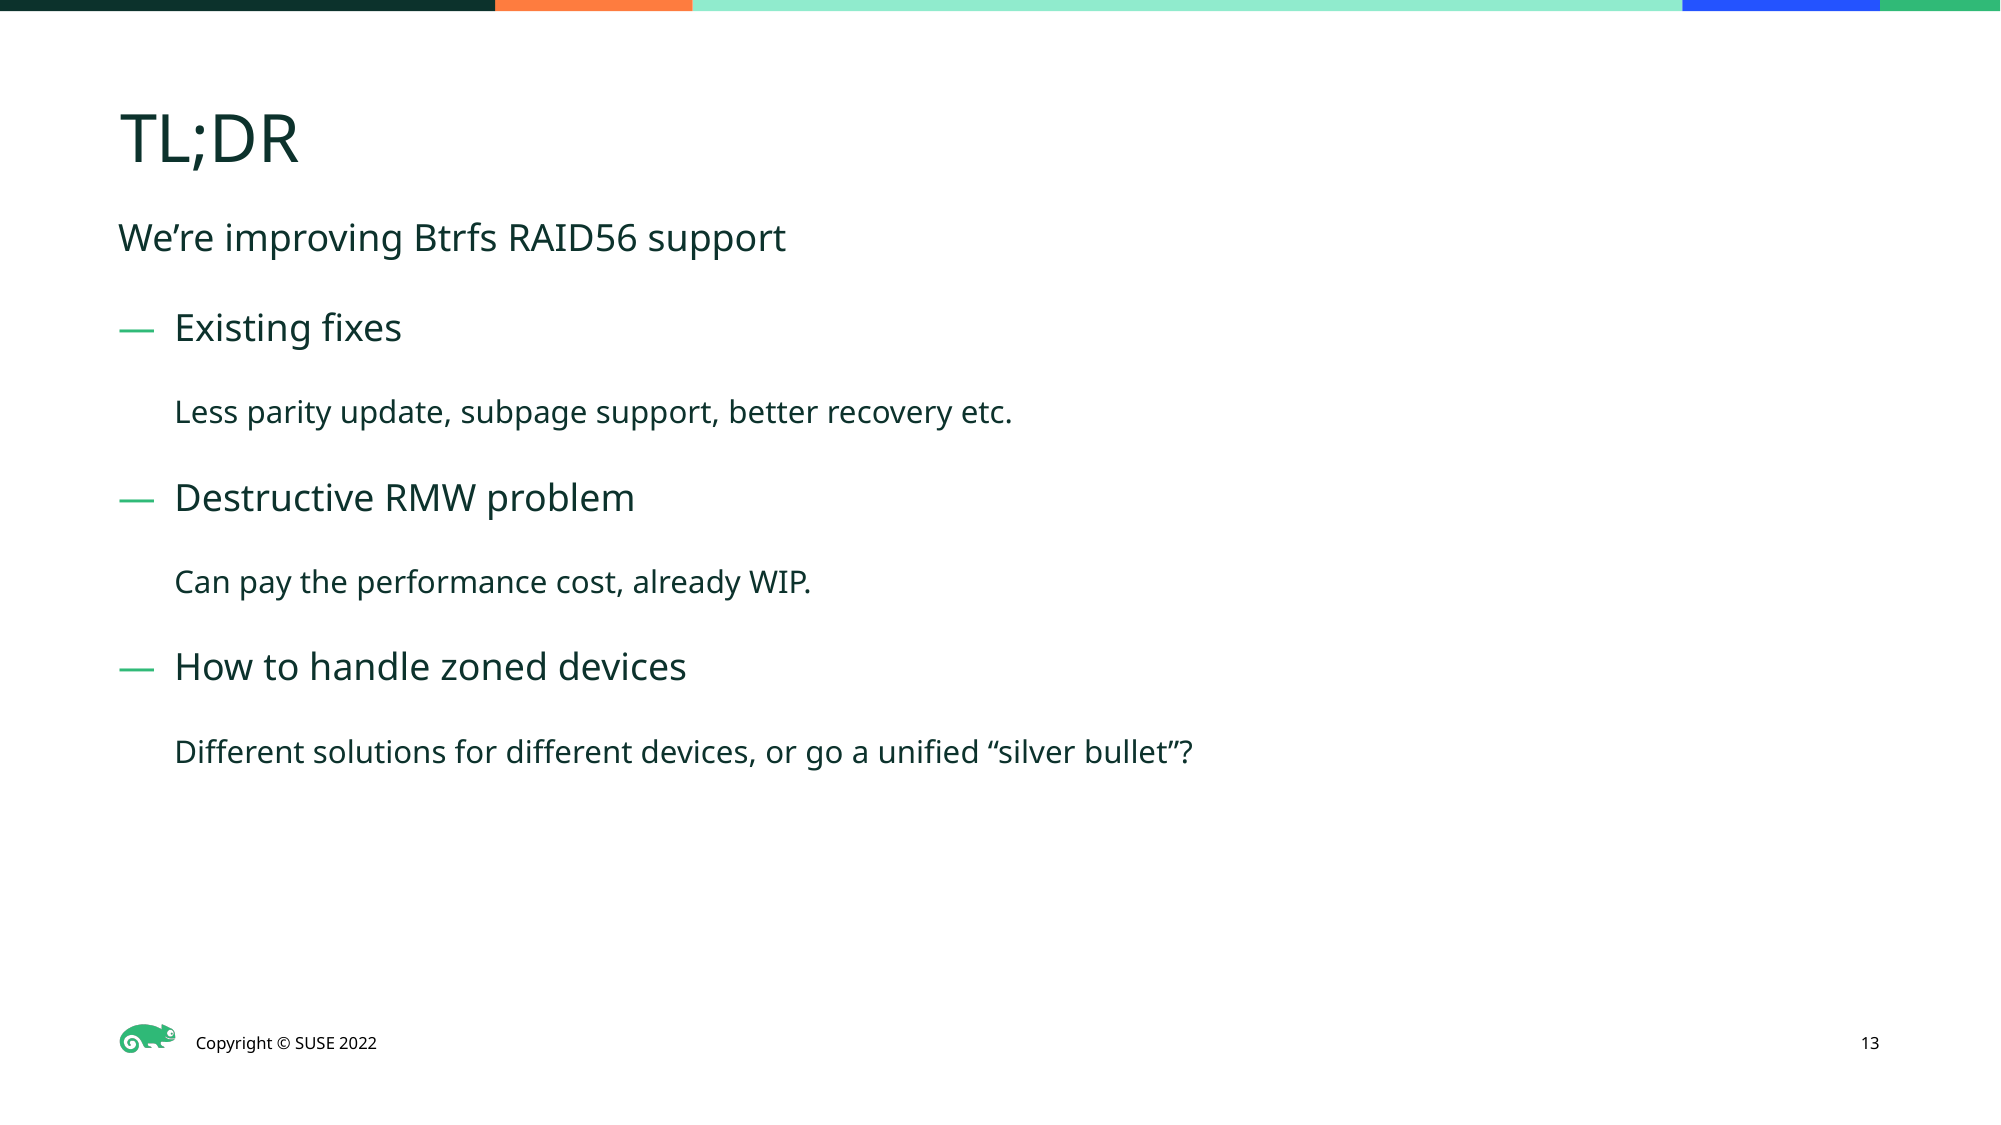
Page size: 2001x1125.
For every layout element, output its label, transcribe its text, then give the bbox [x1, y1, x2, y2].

title TL;DR [120, 103, 1880, 179]
text_box We’re improving Btrfs RAID56 support Existing fixes Less parity update, subpage support, better recovery etc. Destructive RMW problem Can pay the performance cost, already WIP. How to handle zoned devices Different solutions for different devices, or go a unified “silver bullet”? [118, 206, 1743, 888]
picture [109, 1014, 186, 1059]
